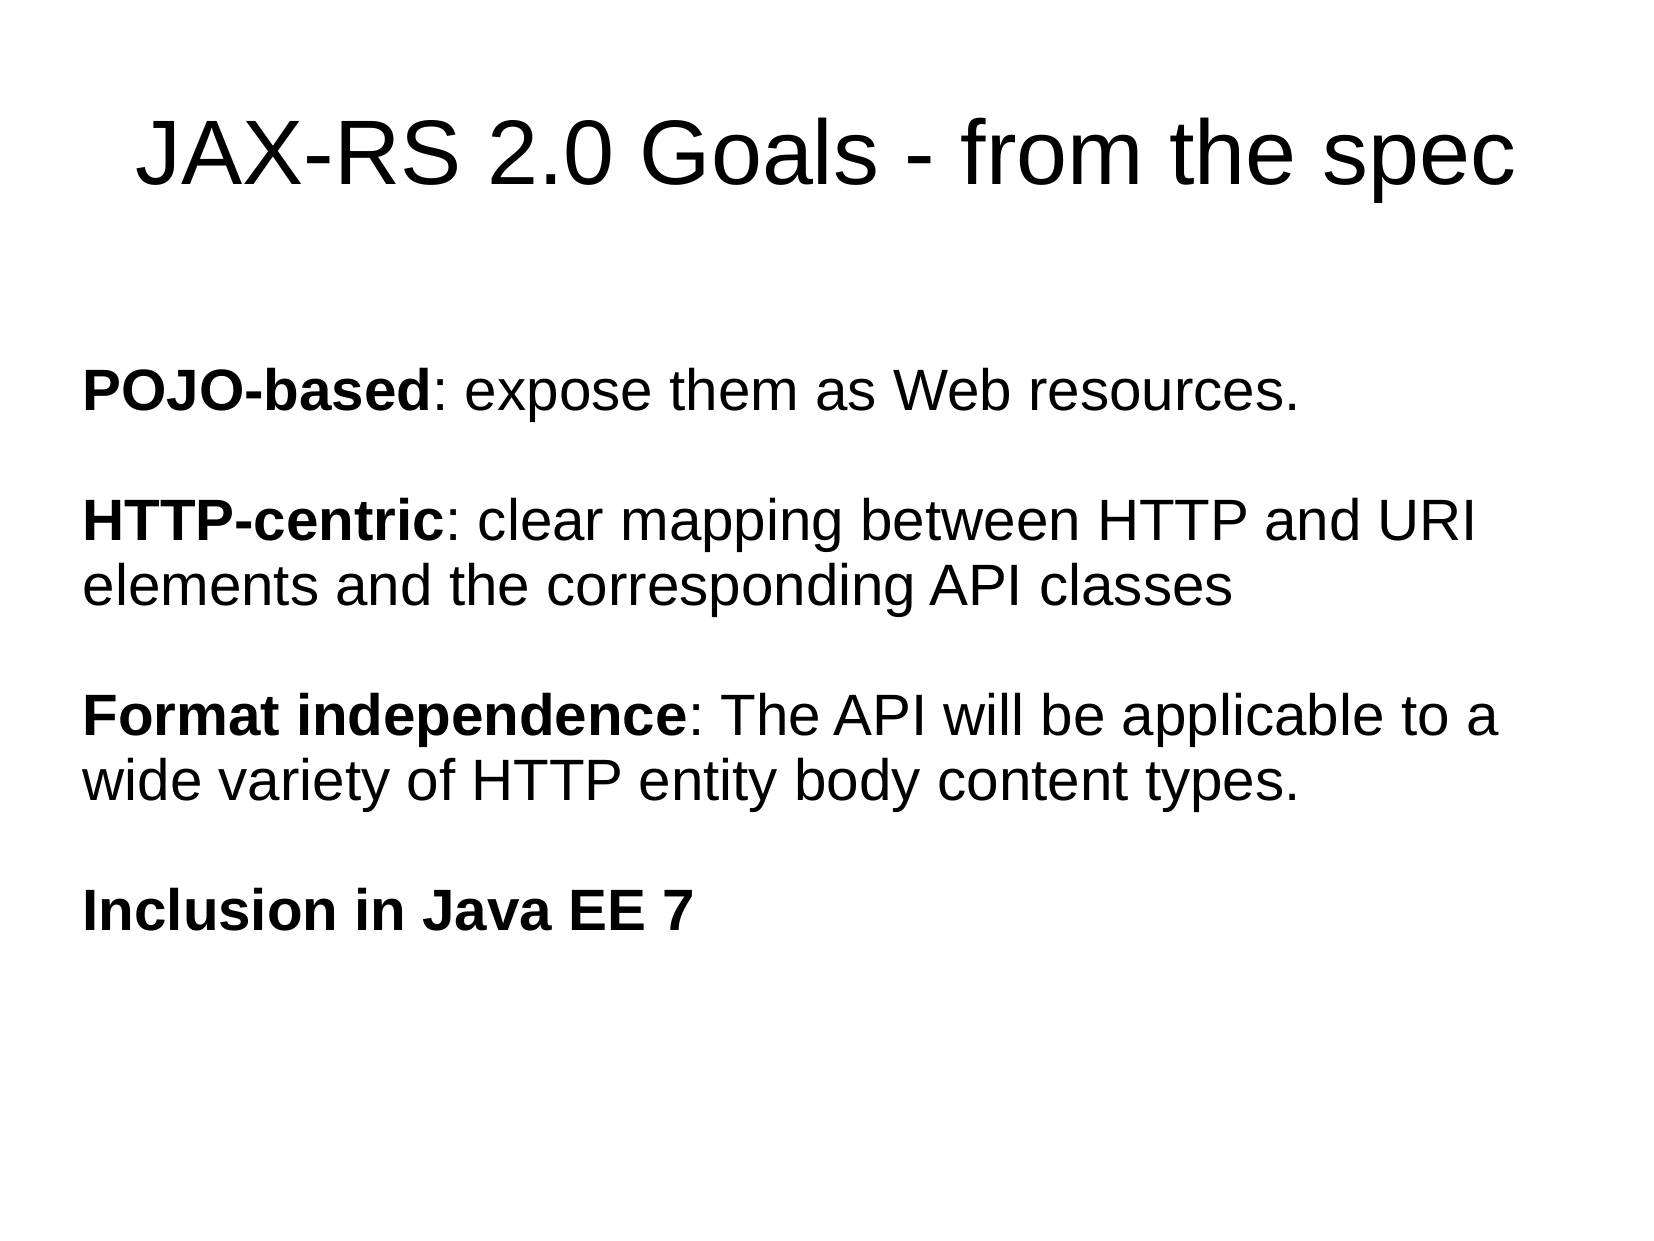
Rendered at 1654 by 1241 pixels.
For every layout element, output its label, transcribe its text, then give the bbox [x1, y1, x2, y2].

subtitle POJO-based: expose them as Web resources. HTTP-centric: clear mapping between HTTP and URI elements and the corresponding API classes Format independence: The API will be applicable to a wide variety of HTTP entity body content types. Inclusion in Java EE 7 [82, 290, 1538, 1010]
title JAX-RS 2.0 Goals - from the spec [82, 49, 1571, 257]
